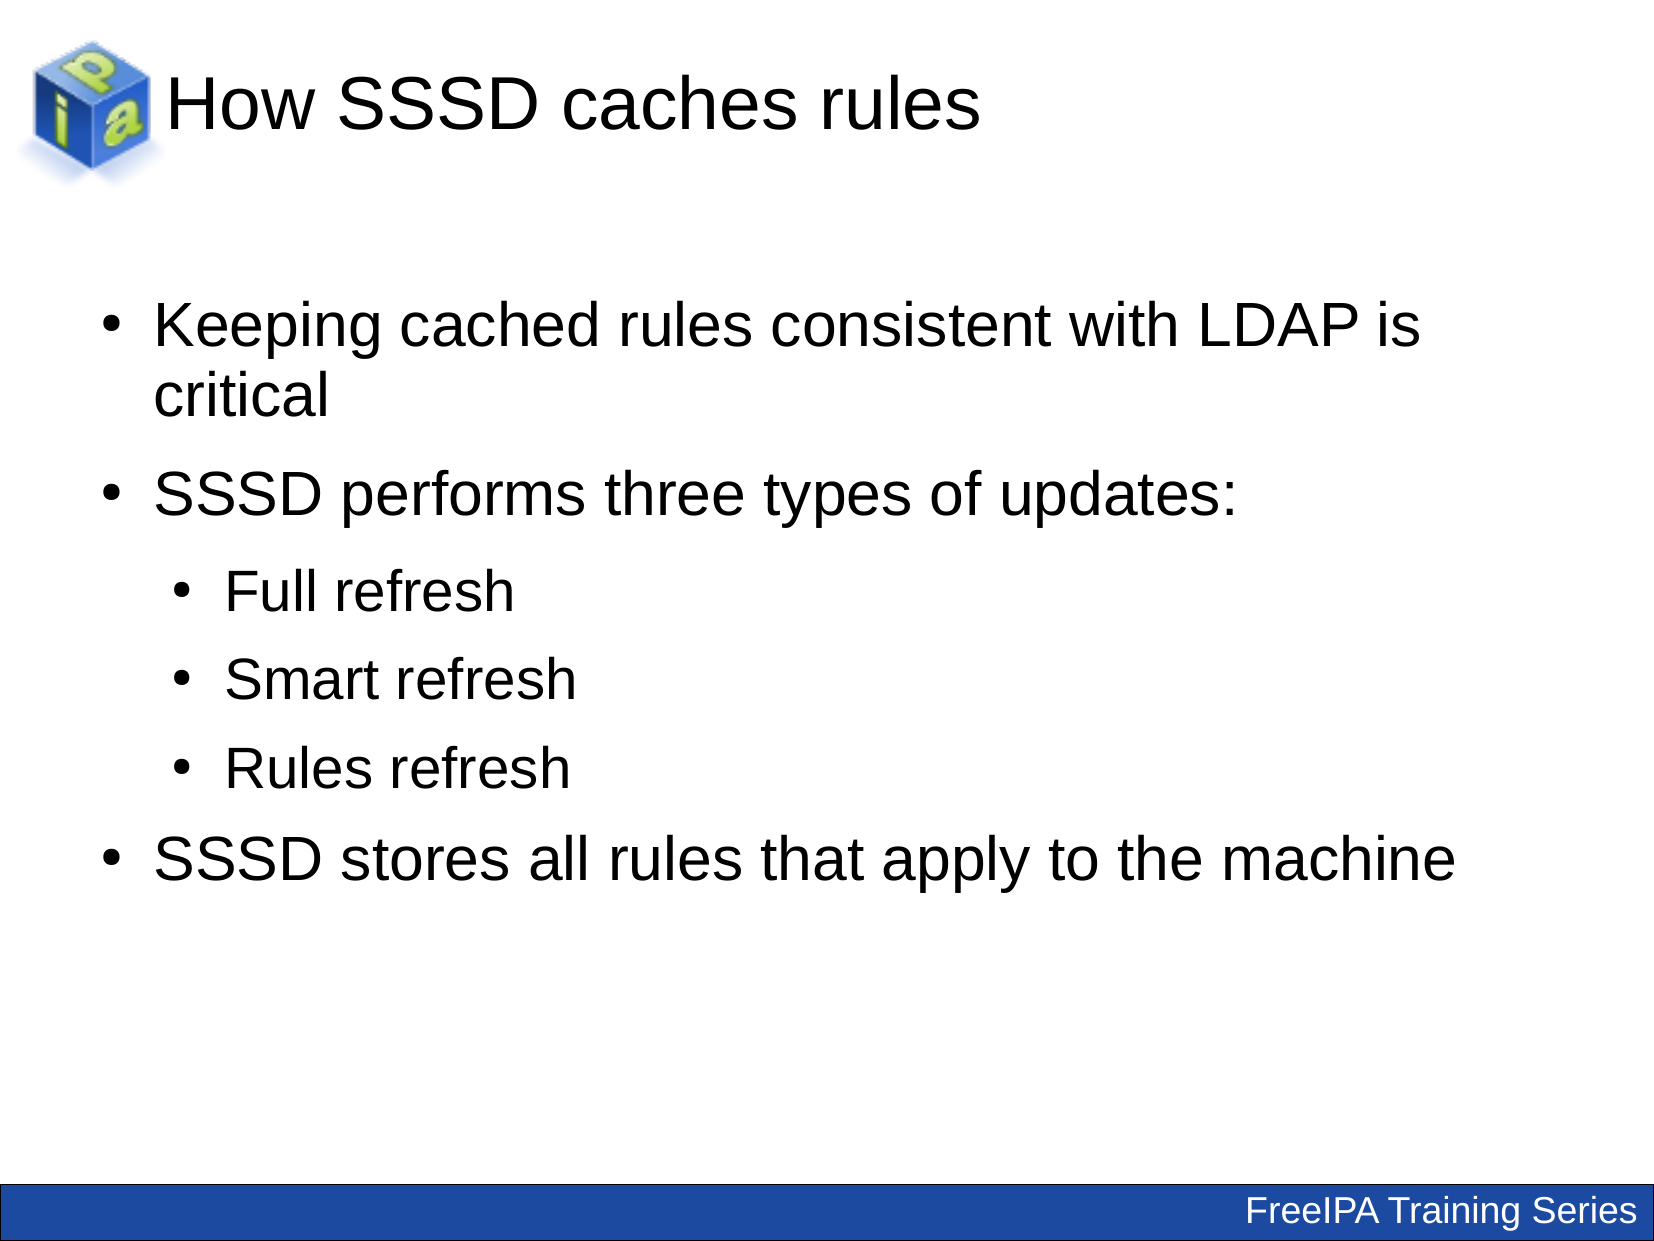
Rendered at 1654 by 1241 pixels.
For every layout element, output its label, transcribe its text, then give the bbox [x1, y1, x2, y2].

list Keeping cached rules consistent with LDAP is critical SSSD performs three types of updates: Full refresh Smart refresh Rules refresh SSSD stores all rules that apply to the machine [82, 290, 1571, 1109]
picture [17, 34, 165, 193]
title How SSSD caches rules [165, 0, 1654, 208]
